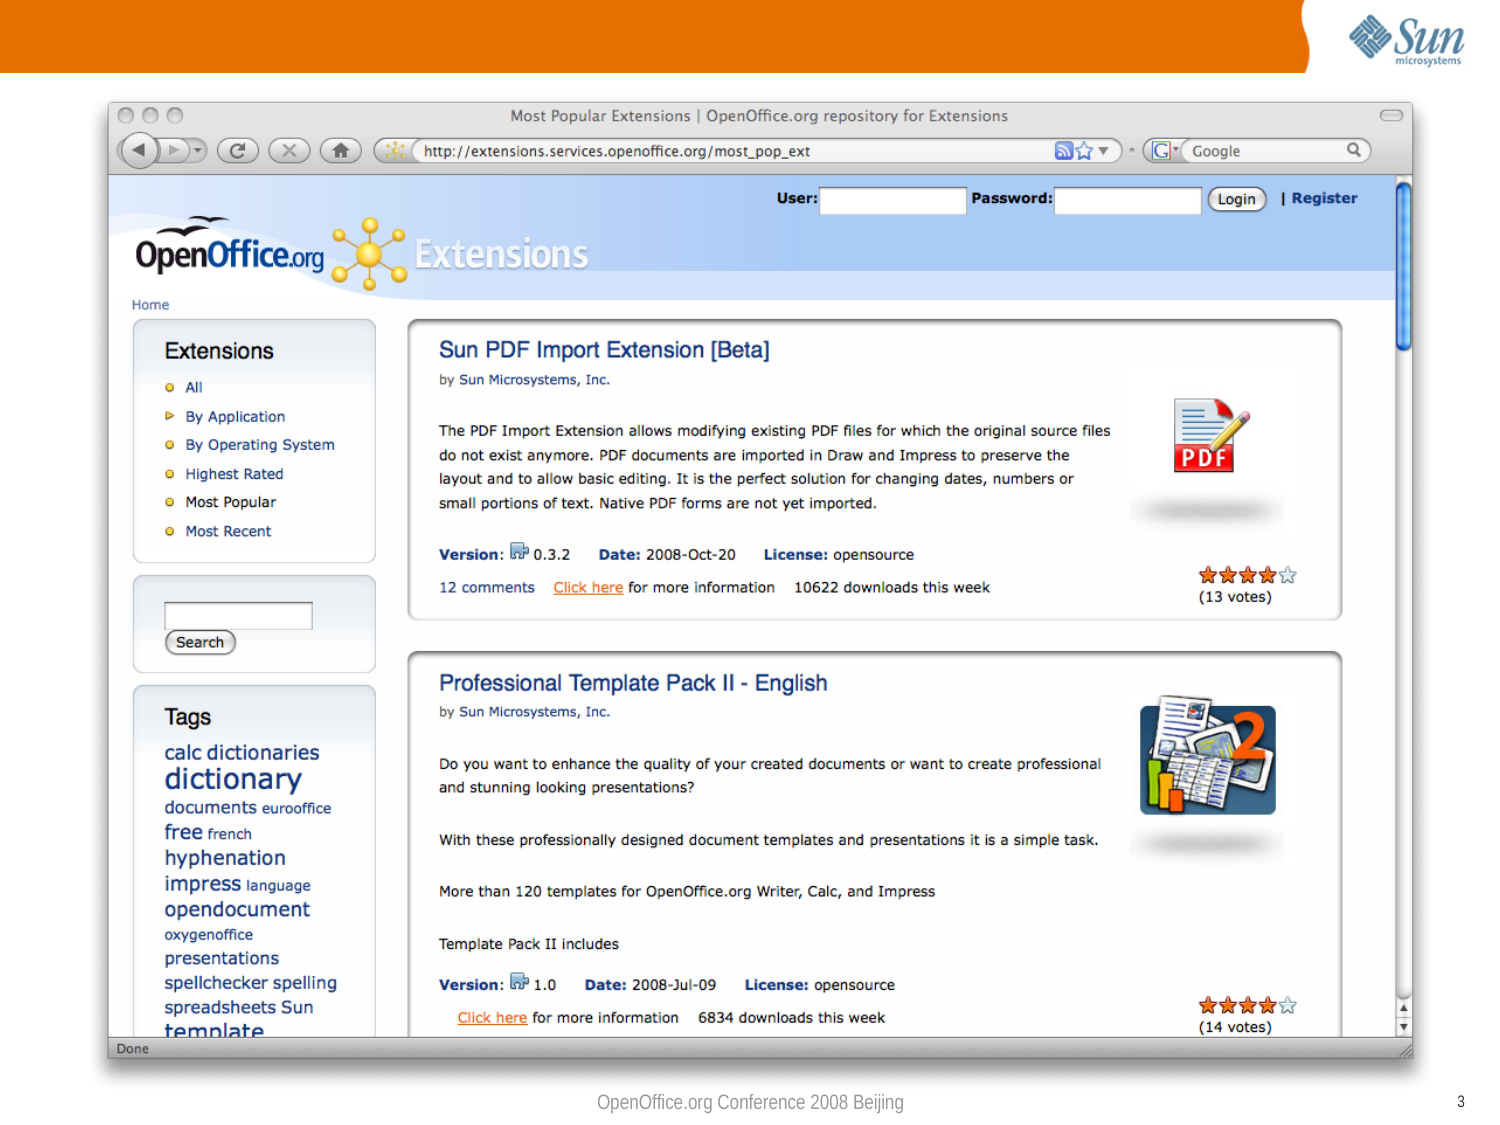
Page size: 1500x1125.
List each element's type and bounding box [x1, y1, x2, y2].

picture [0, 0, 1500, 73]
picture [85, 91, 1436, 1093]
